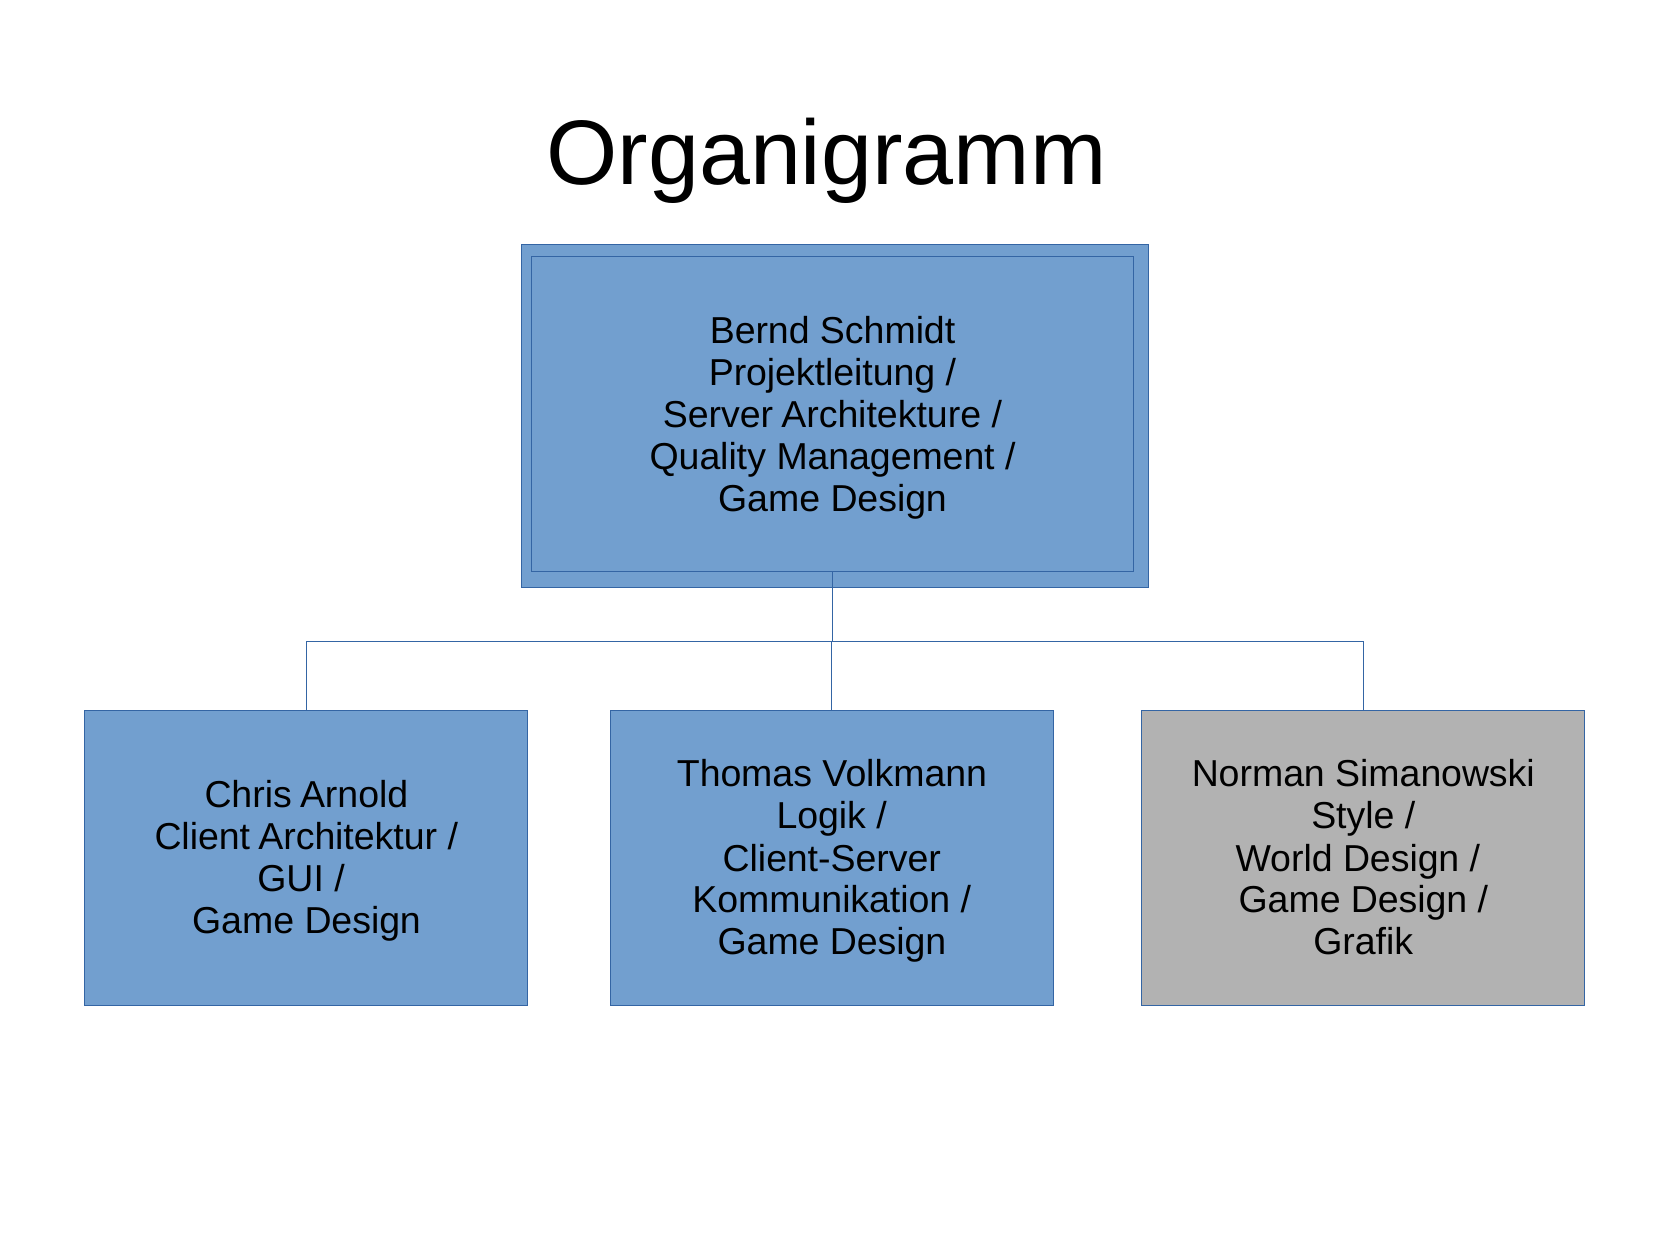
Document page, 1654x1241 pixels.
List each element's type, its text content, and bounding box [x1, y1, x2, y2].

title Organigramm [82, 49, 1571, 257]
text_box Norman Simanowski Style / World Design / Game Design / Grafik [1141, 710, 1585, 1006]
text_box Chris Arnold Client Architektur / GUI / Game Design [84, 710, 528, 1006]
text_box Thomas Volkmann Logik / Client-Server Kommunikation / Game Design [610, 710, 1054, 1006]
text_box [521, 257, 832, 588]
text_box [833, 257, 1149, 588]
text_box Bernd Schmidt Projektleitung / Server Architekture / Quality Management / Game Design [531, 256, 1134, 572]
